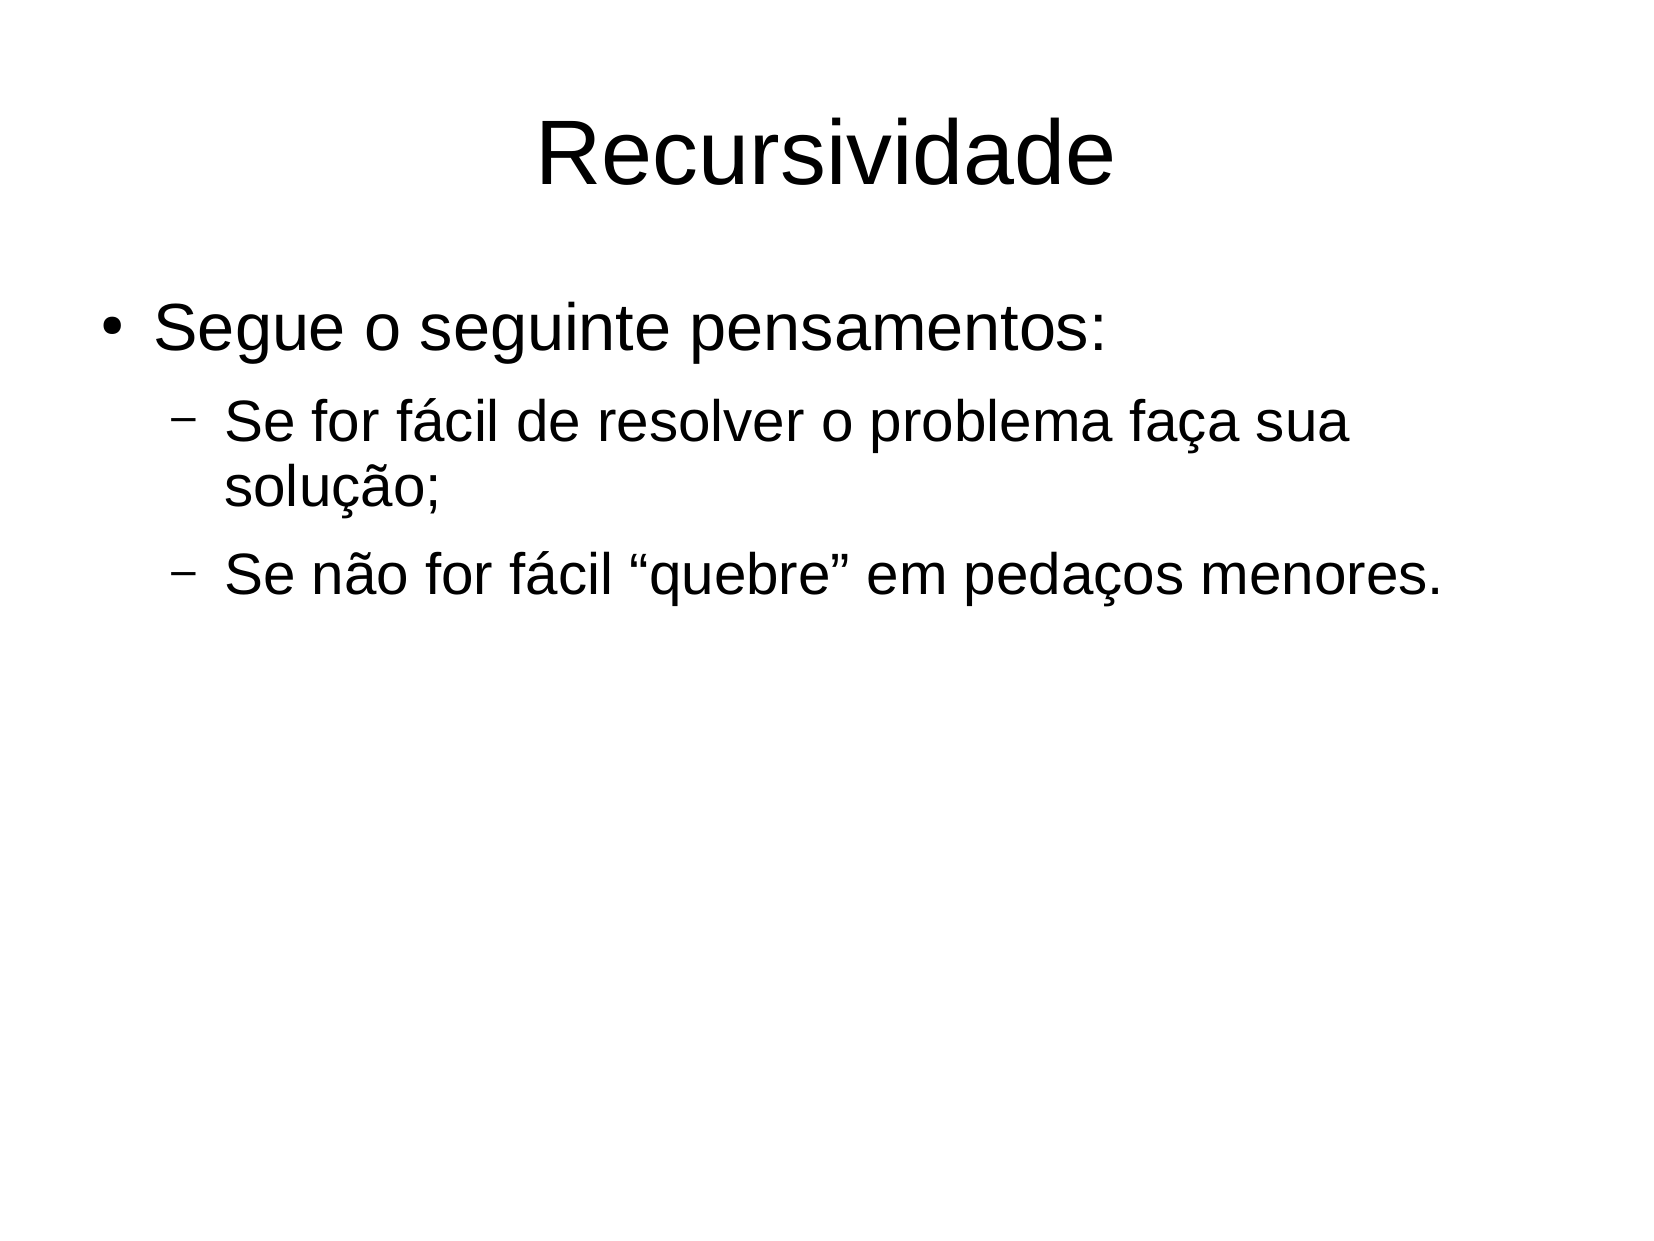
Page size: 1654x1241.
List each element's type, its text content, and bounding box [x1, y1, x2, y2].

list Segue o seguinte pensamentos: Se for fácil de resolver o problema faça sua solução; Se não for fácil “quebre” em pedaços menores. [82, 290, 1571, 1010]
title Recursividade [82, 49, 1571, 257]
